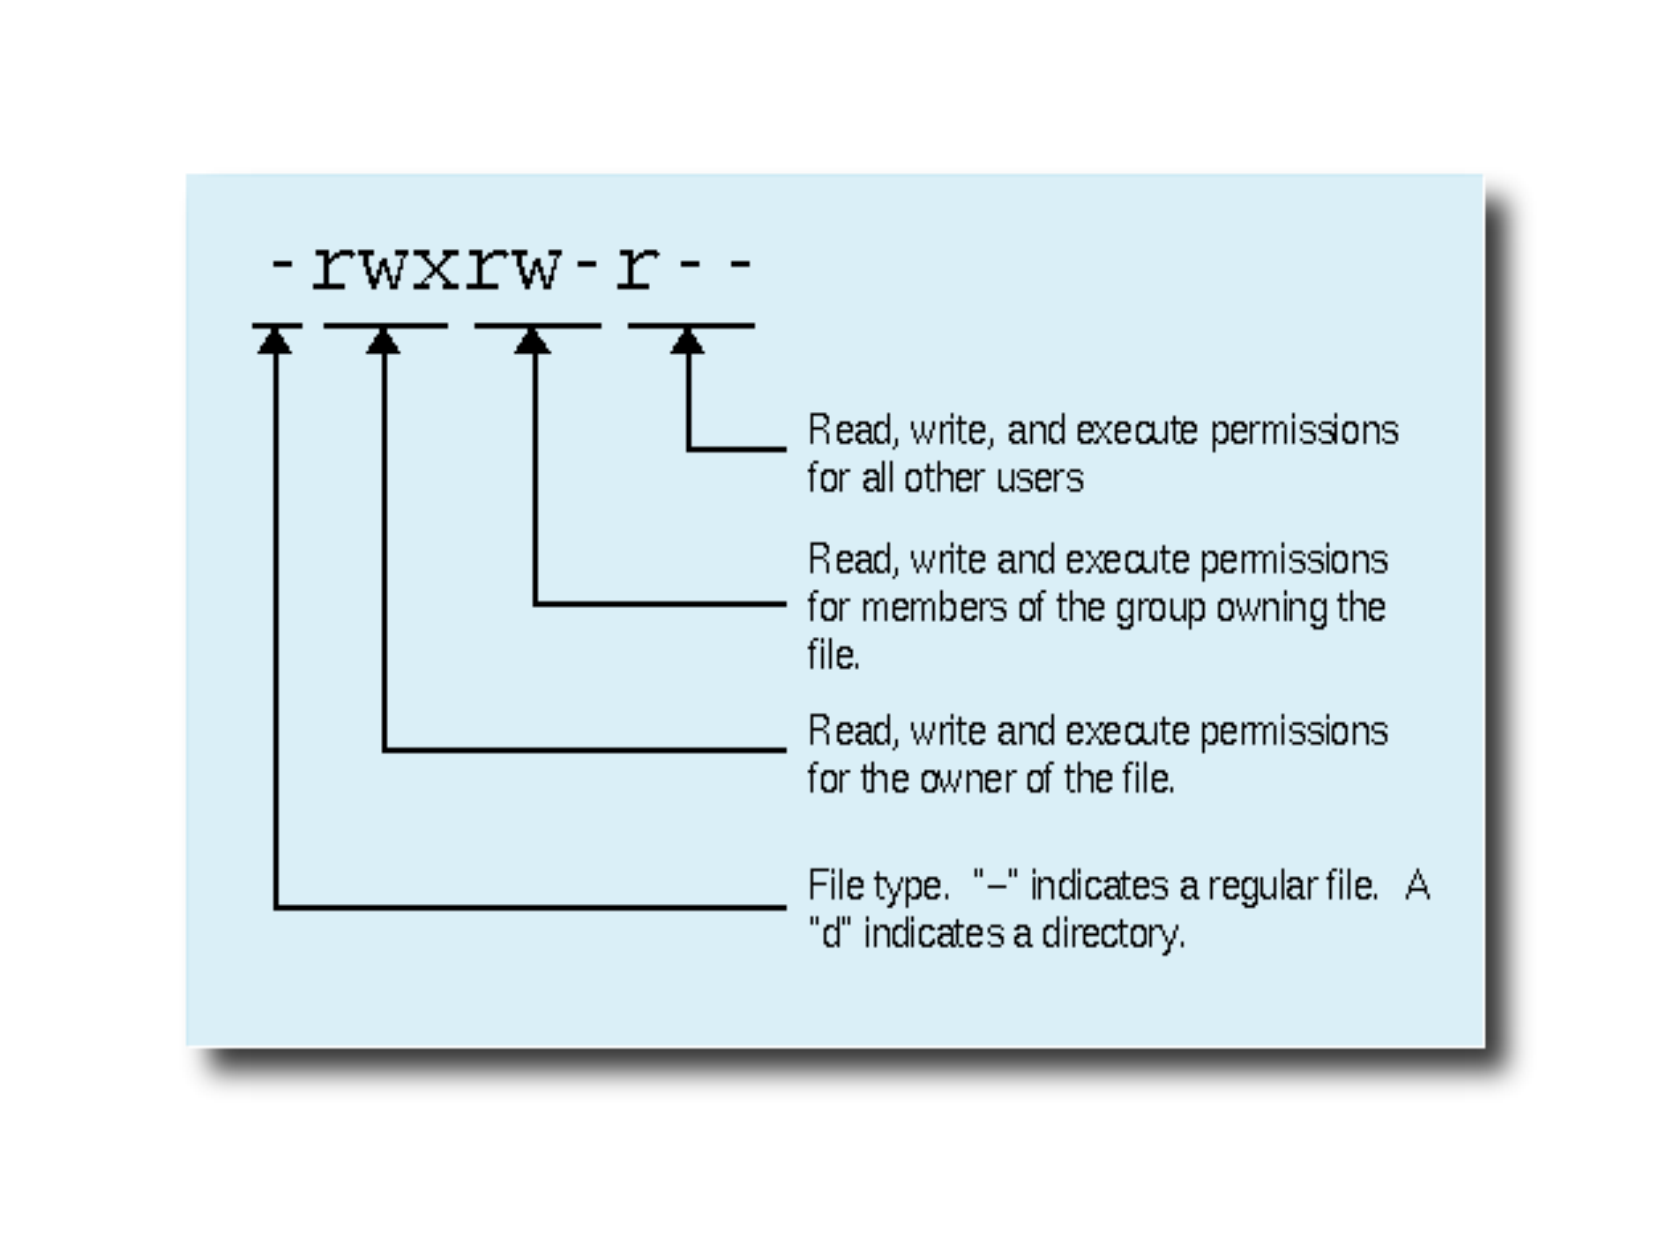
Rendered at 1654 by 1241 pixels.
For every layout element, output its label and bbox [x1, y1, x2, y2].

picture [171, 158, 1547, 1114]
